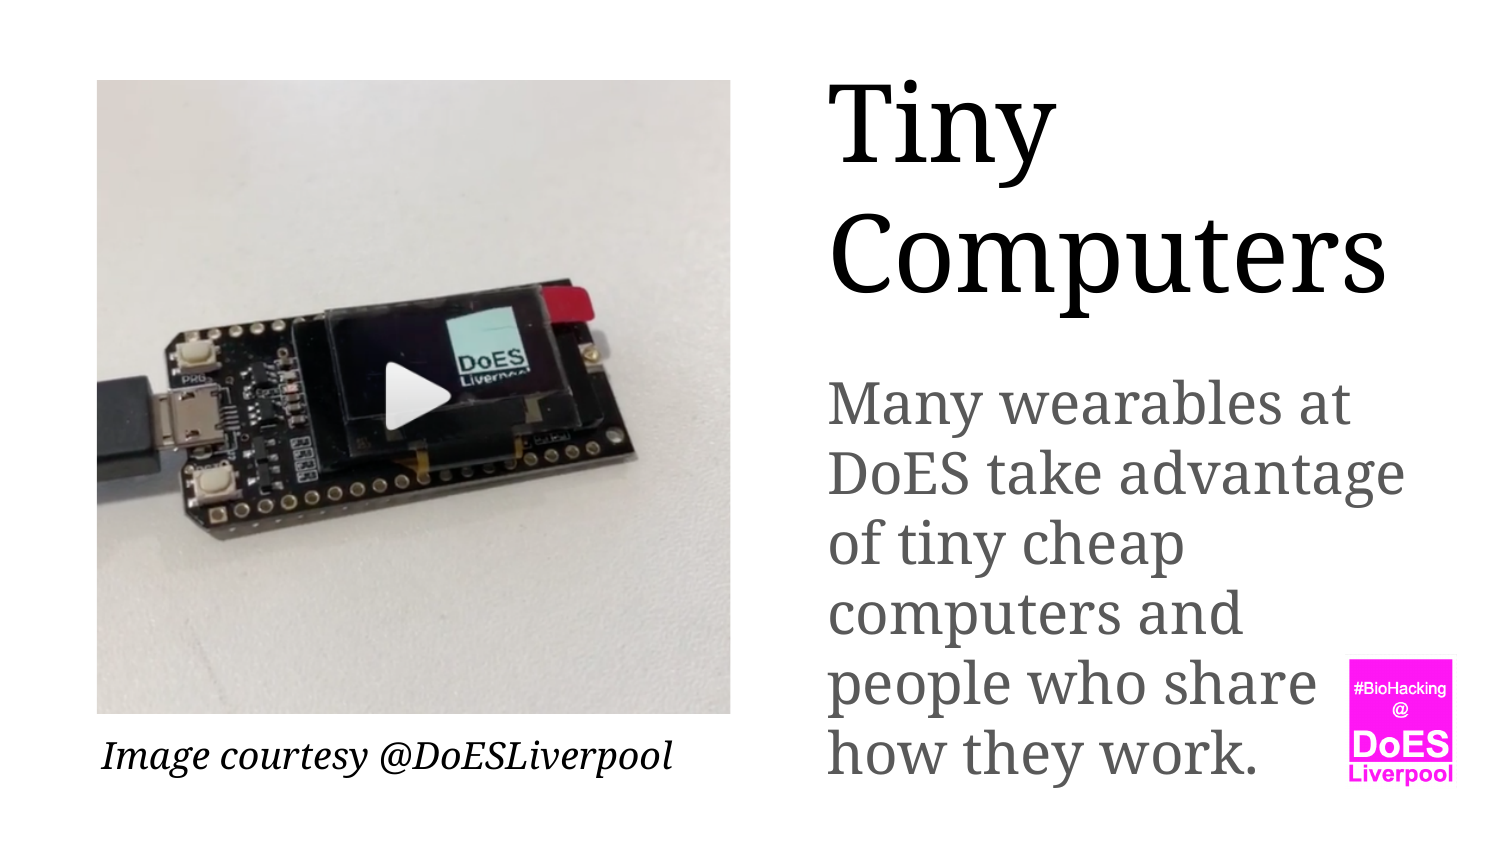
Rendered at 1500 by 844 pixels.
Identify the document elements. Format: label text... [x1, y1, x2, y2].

picture [1345, 654, 1457, 789]
picture [96, 80, 731, 714]
subtitle Many wearables at DoES take advantage of tiny cheap computers and people who share how they work. [812, 351, 1446, 742]
title Tiny Computers [812, 180, 1500, 330]
text_box Image courtesy @DoESLiverpool [86, 716, 1292, 844]
